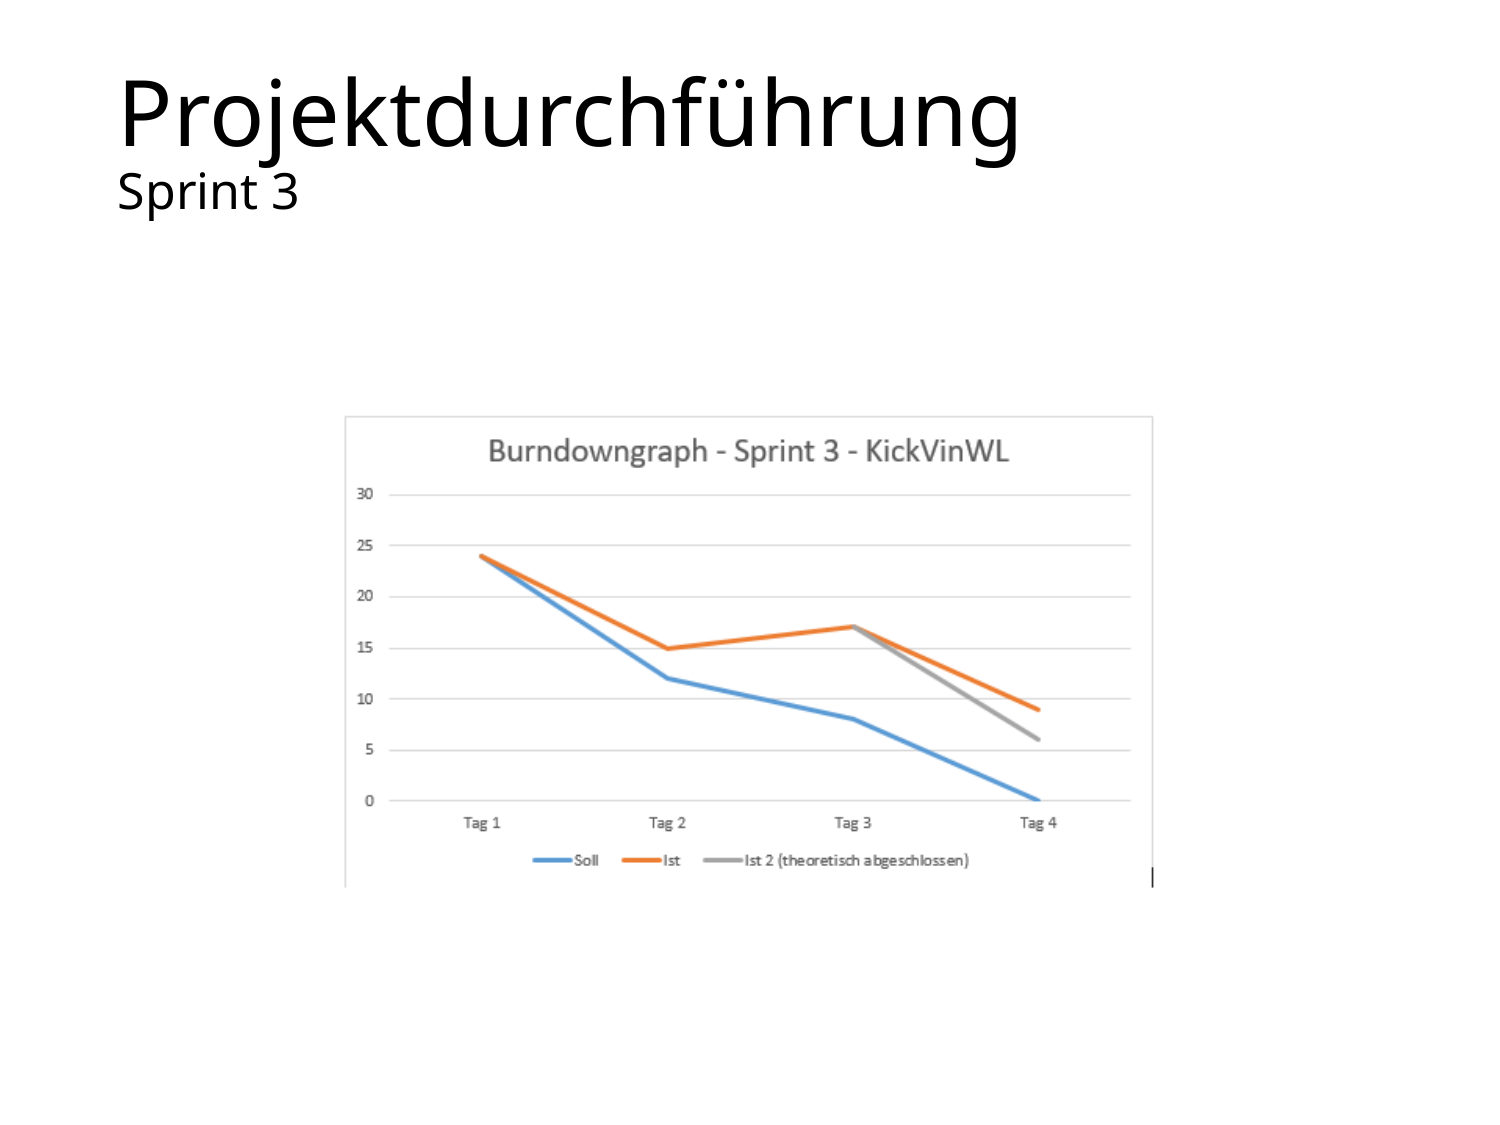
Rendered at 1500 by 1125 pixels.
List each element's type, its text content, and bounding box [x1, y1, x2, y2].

picture [337, 410, 1163, 902]
title Projektdurchführung Sprint 3 [103, 59, 1397, 278]
